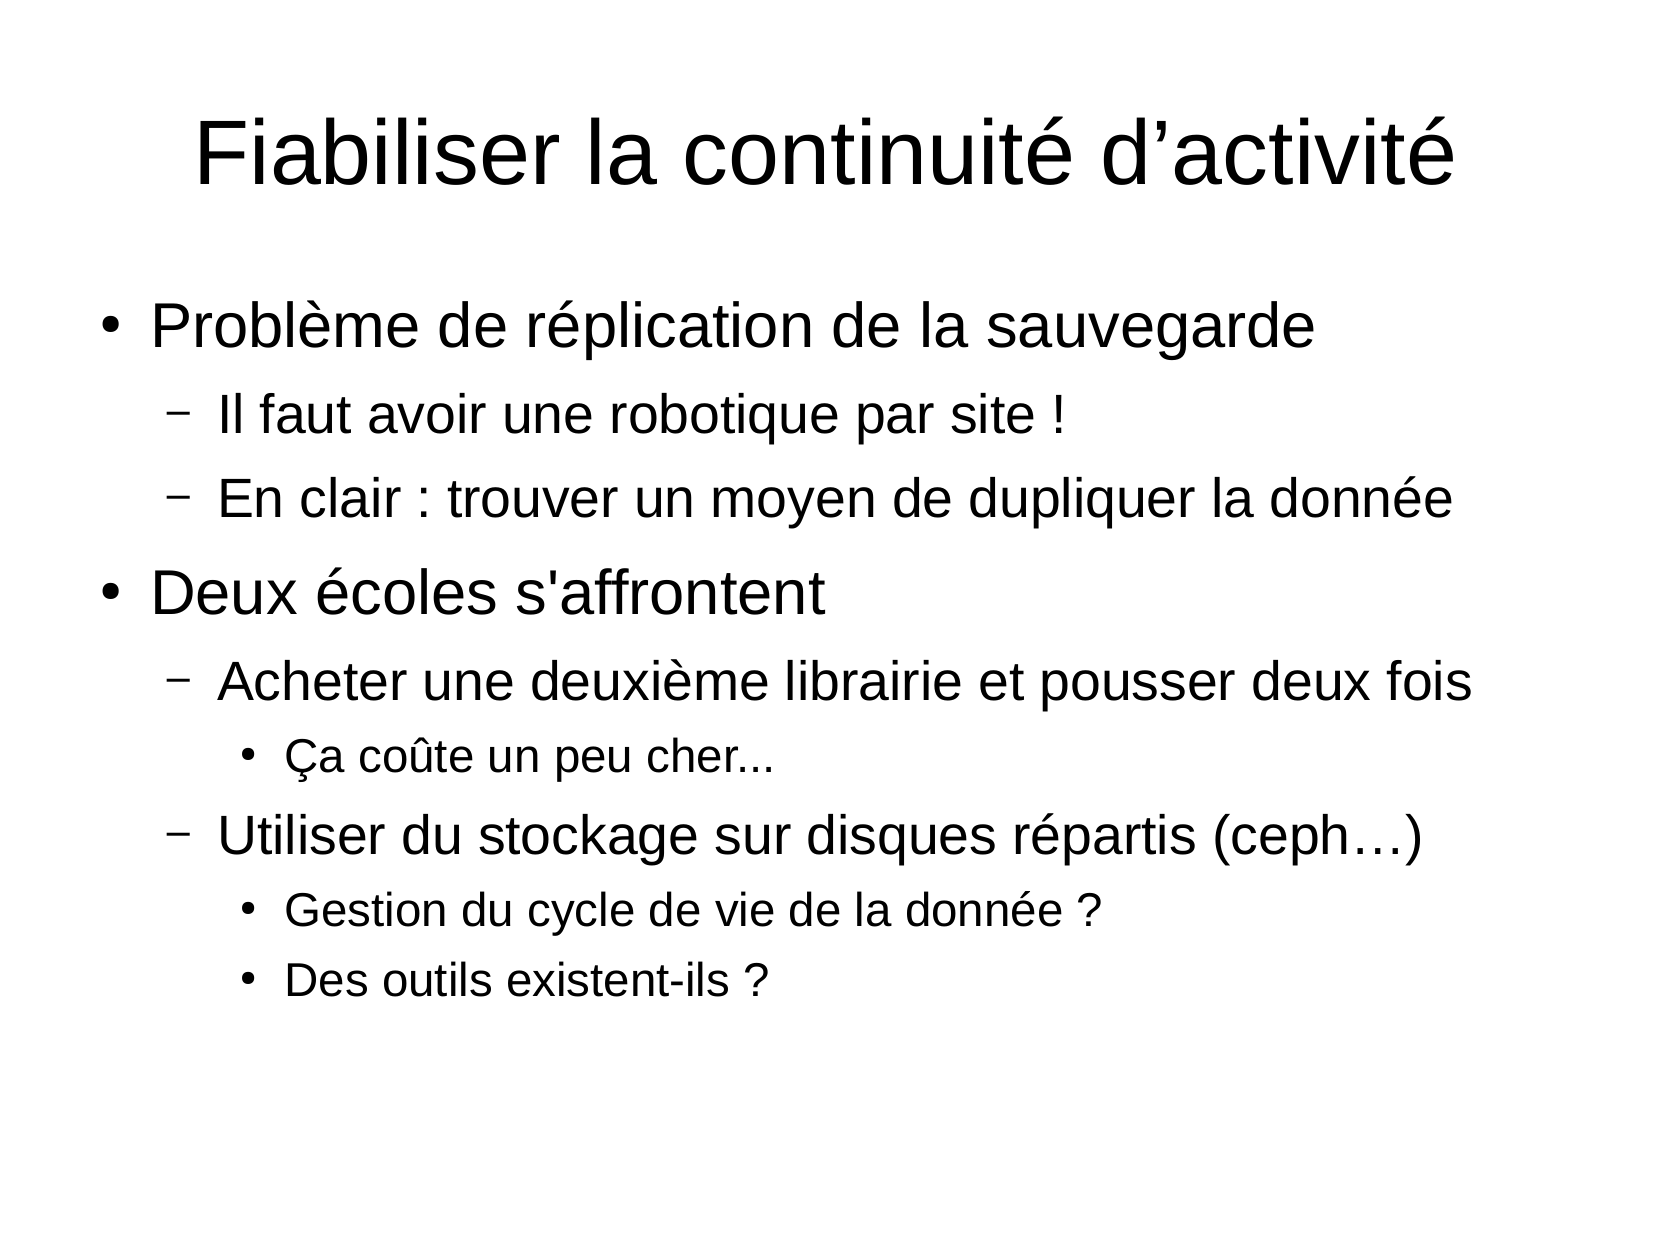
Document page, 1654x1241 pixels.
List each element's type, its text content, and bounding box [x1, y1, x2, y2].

list Problème de réplication de la sauvegarde Il faut avoir une robotique par site ! En clair : trouver un moyen de dupliquer la donnée Deux écoles s'affrontent Acheter une deuxième librairie et pousser deux fois Ça coûte un peu cher... Utiliser du stockage sur disques répartis (ceph…) Gestion du cycle de vie de la donnée ? Des outils existent-ils ? [82, 290, 1571, 1010]
title Fiabiliser la continuité d’activité [82, 49, 1571, 257]
